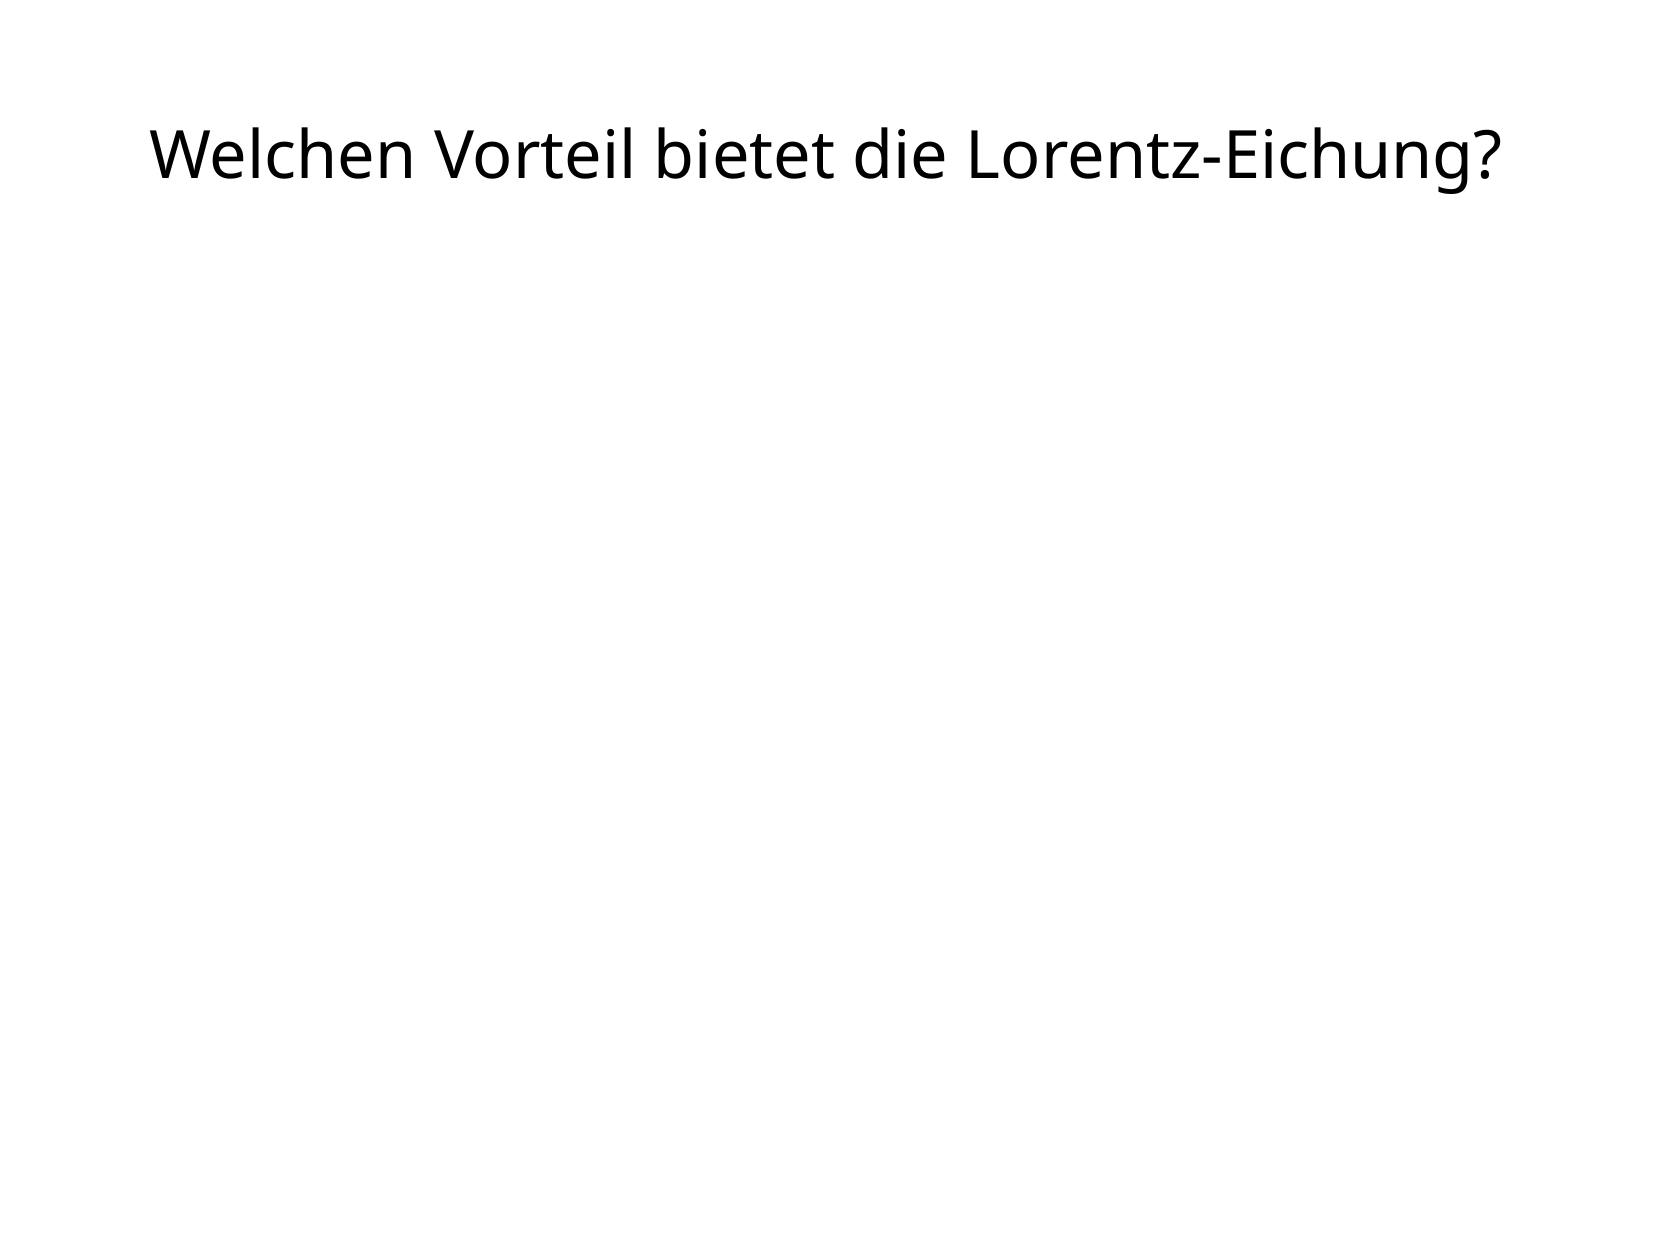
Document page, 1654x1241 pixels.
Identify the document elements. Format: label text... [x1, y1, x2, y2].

title Welchen Vorteil bietet die Lorentz-Eichung? [82, 49, 1571, 257]
